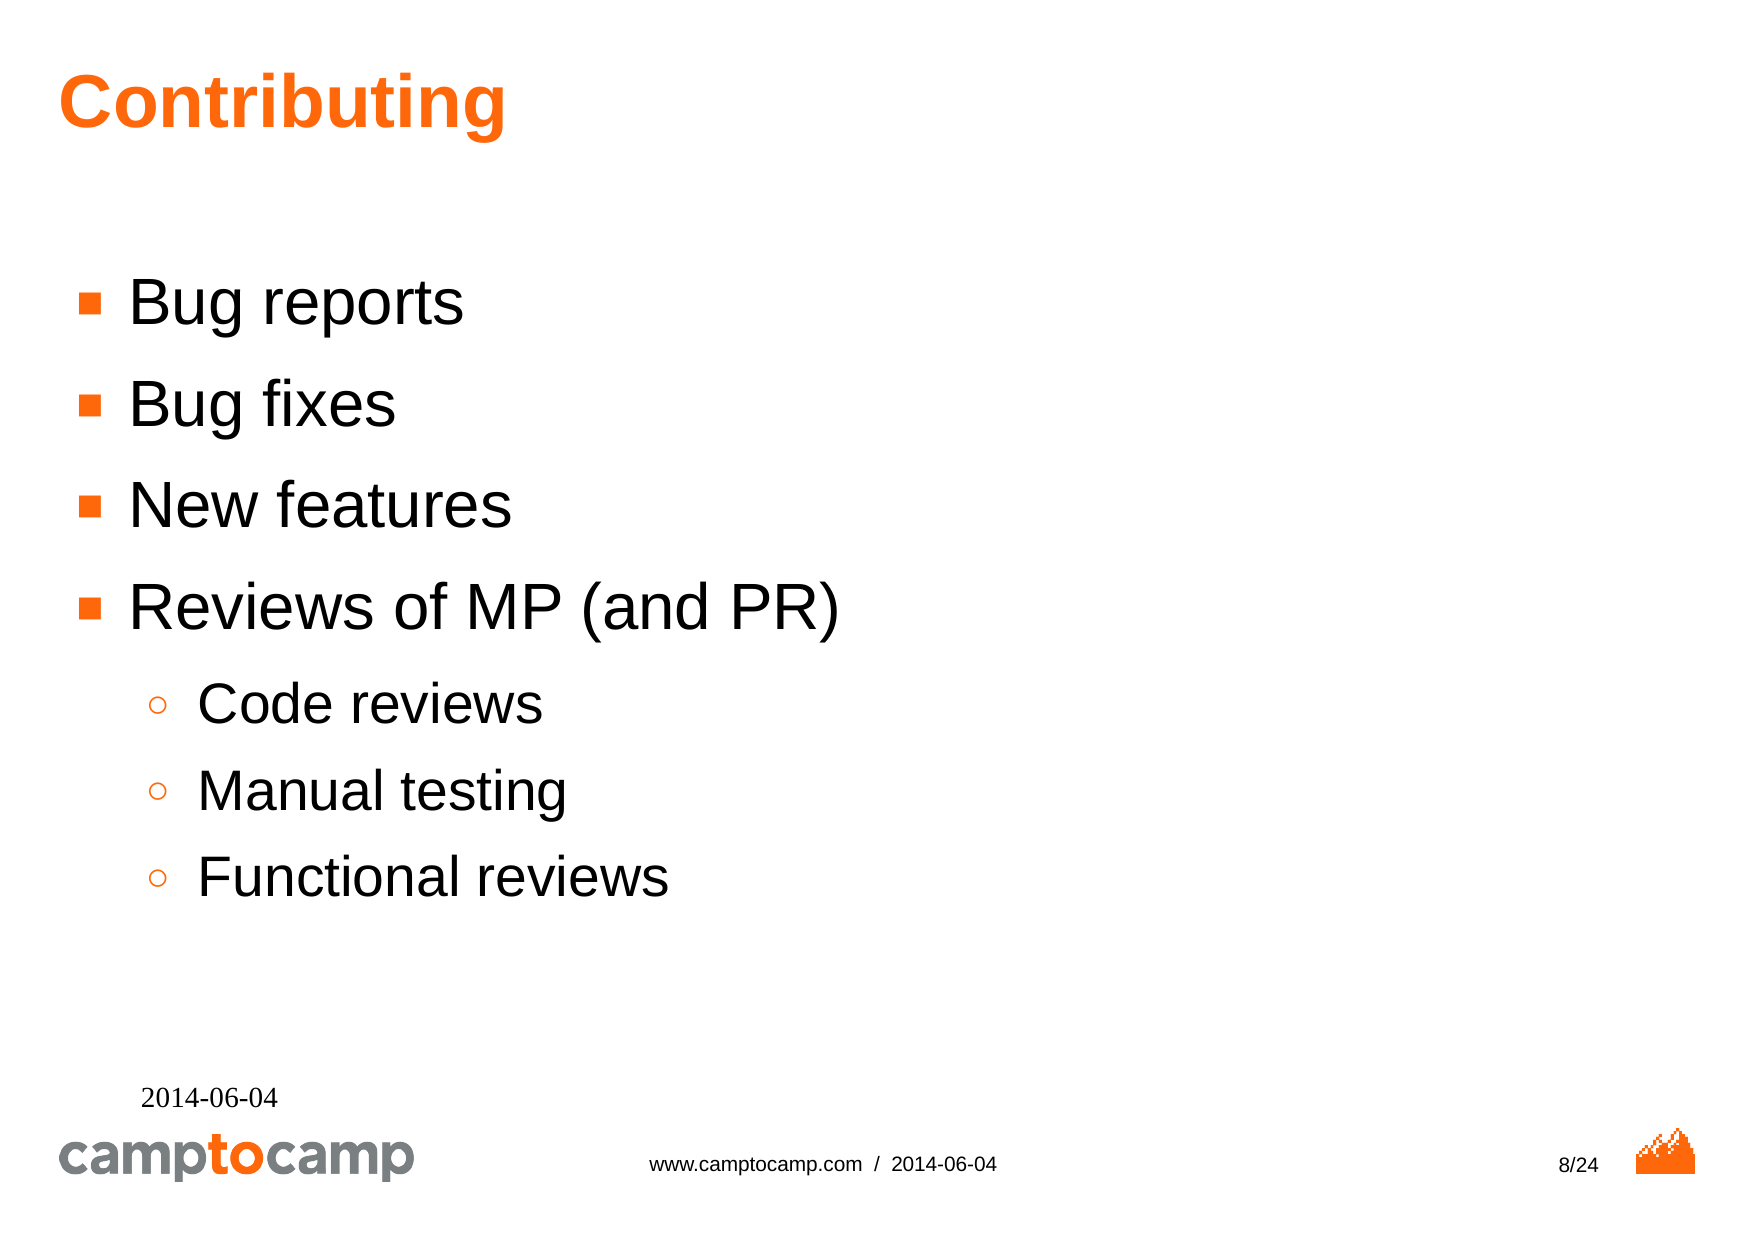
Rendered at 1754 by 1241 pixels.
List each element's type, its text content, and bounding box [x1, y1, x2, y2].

list Bug reports Bug fixes New features Reviews of MP (and PR) Code reviews Manual testing Functional reviews [59, 265, 1696, 917]
title Contributing [59, 59, 1695, 247]
picture [1636, 1128, 1695, 1174]
picture [59, 1134, 414, 1182]
